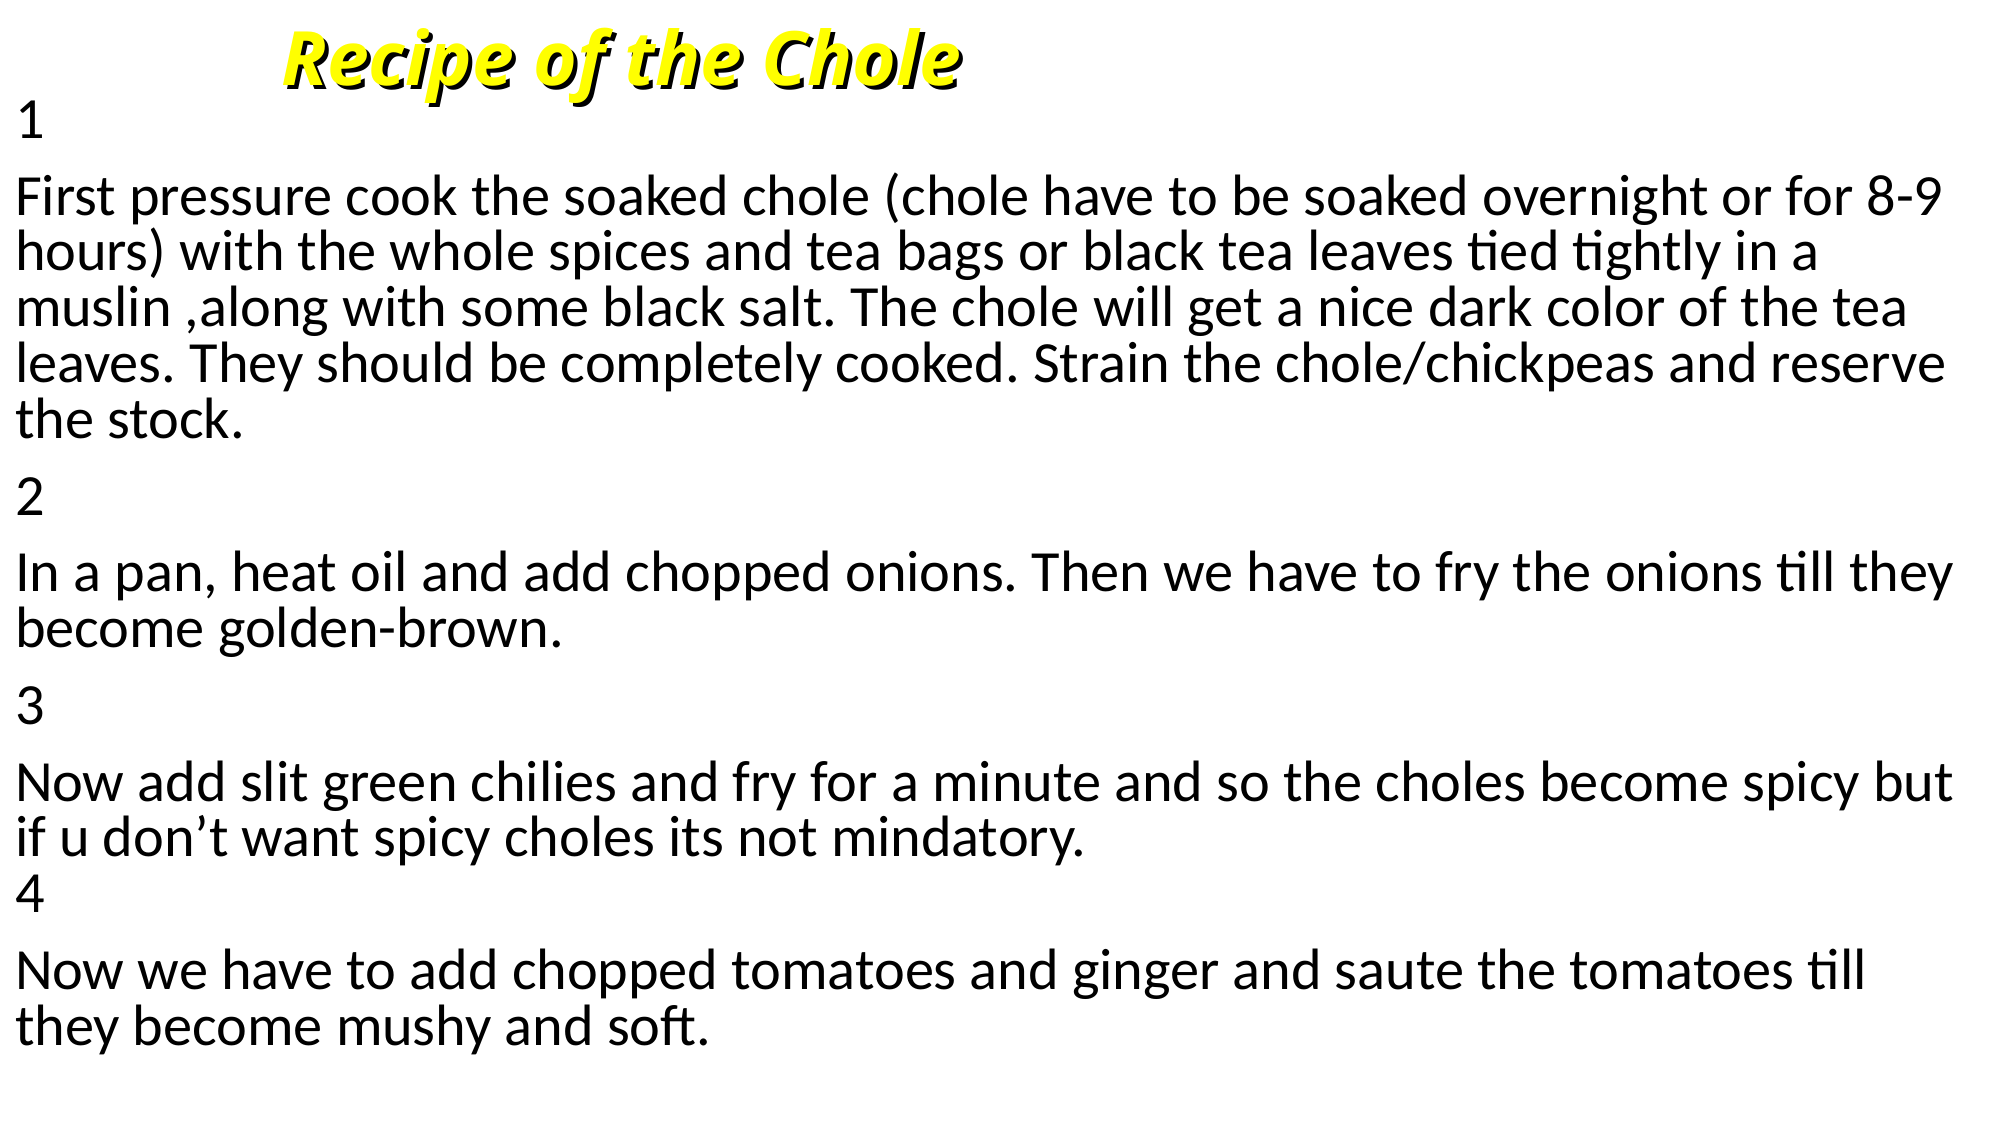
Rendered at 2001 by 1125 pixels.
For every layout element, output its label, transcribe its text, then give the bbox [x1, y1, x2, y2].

title Recipe of the Chole [168, 12, 1894, 86]
list 1 First pressure cook the soaked chole (chole have to be soaked overnight or for 8-9 hours) with the whole spices and tea bags or black tea leaves tied tightly in a muslin ,along with some black salt. The chole will get a nice dark color of the tea leaves. They should be completely cooked. Strain the chole/chickpeas and reserve the stock. 2 In a pan, heat oil and add chopped onions. Then we have to fry the onions till they become golden-brown. 3 Now add slit green chilies and fry for a minute and so the choles become spicy but if u don’t want spicy choles its not mindatory. 4 Now we have to add chopped tomatoes and ginger and saute the tomatoes till they become mushy and soft. [0, 86, 2000, 1125]
